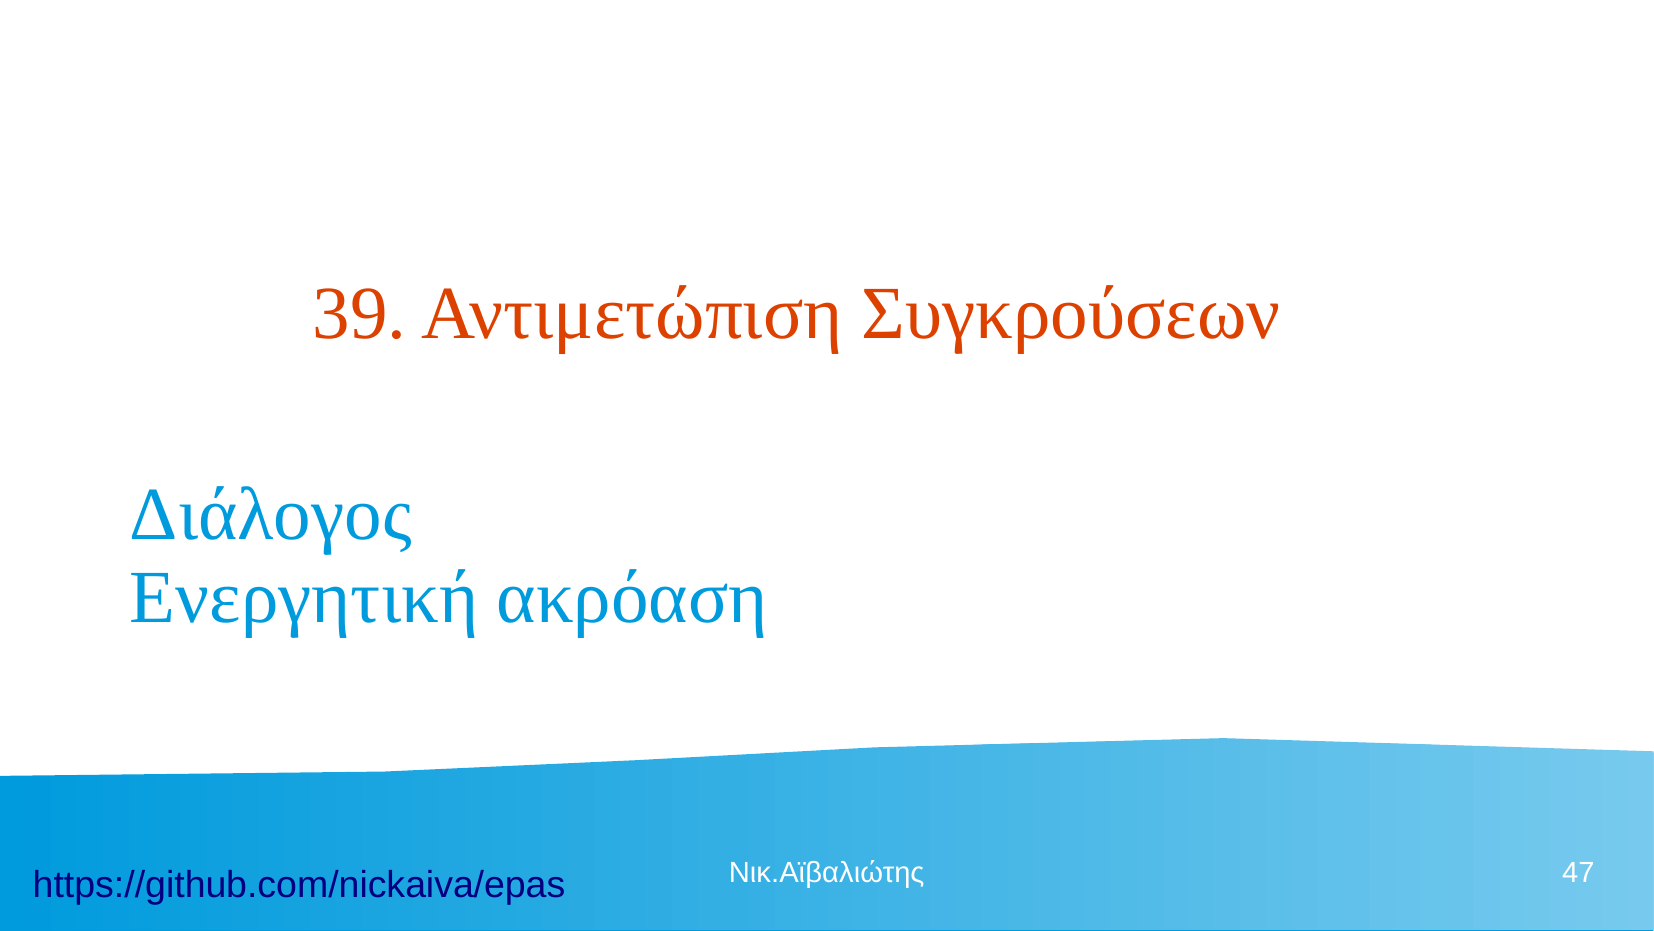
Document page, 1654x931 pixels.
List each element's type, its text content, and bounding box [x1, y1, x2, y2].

list Διάλογος Ενεργητική ακρόαση [59, 472, 1595, 739]
title 39. Αντιμετώπιση Συγκρούσεων [59, 265, 1536, 443]
